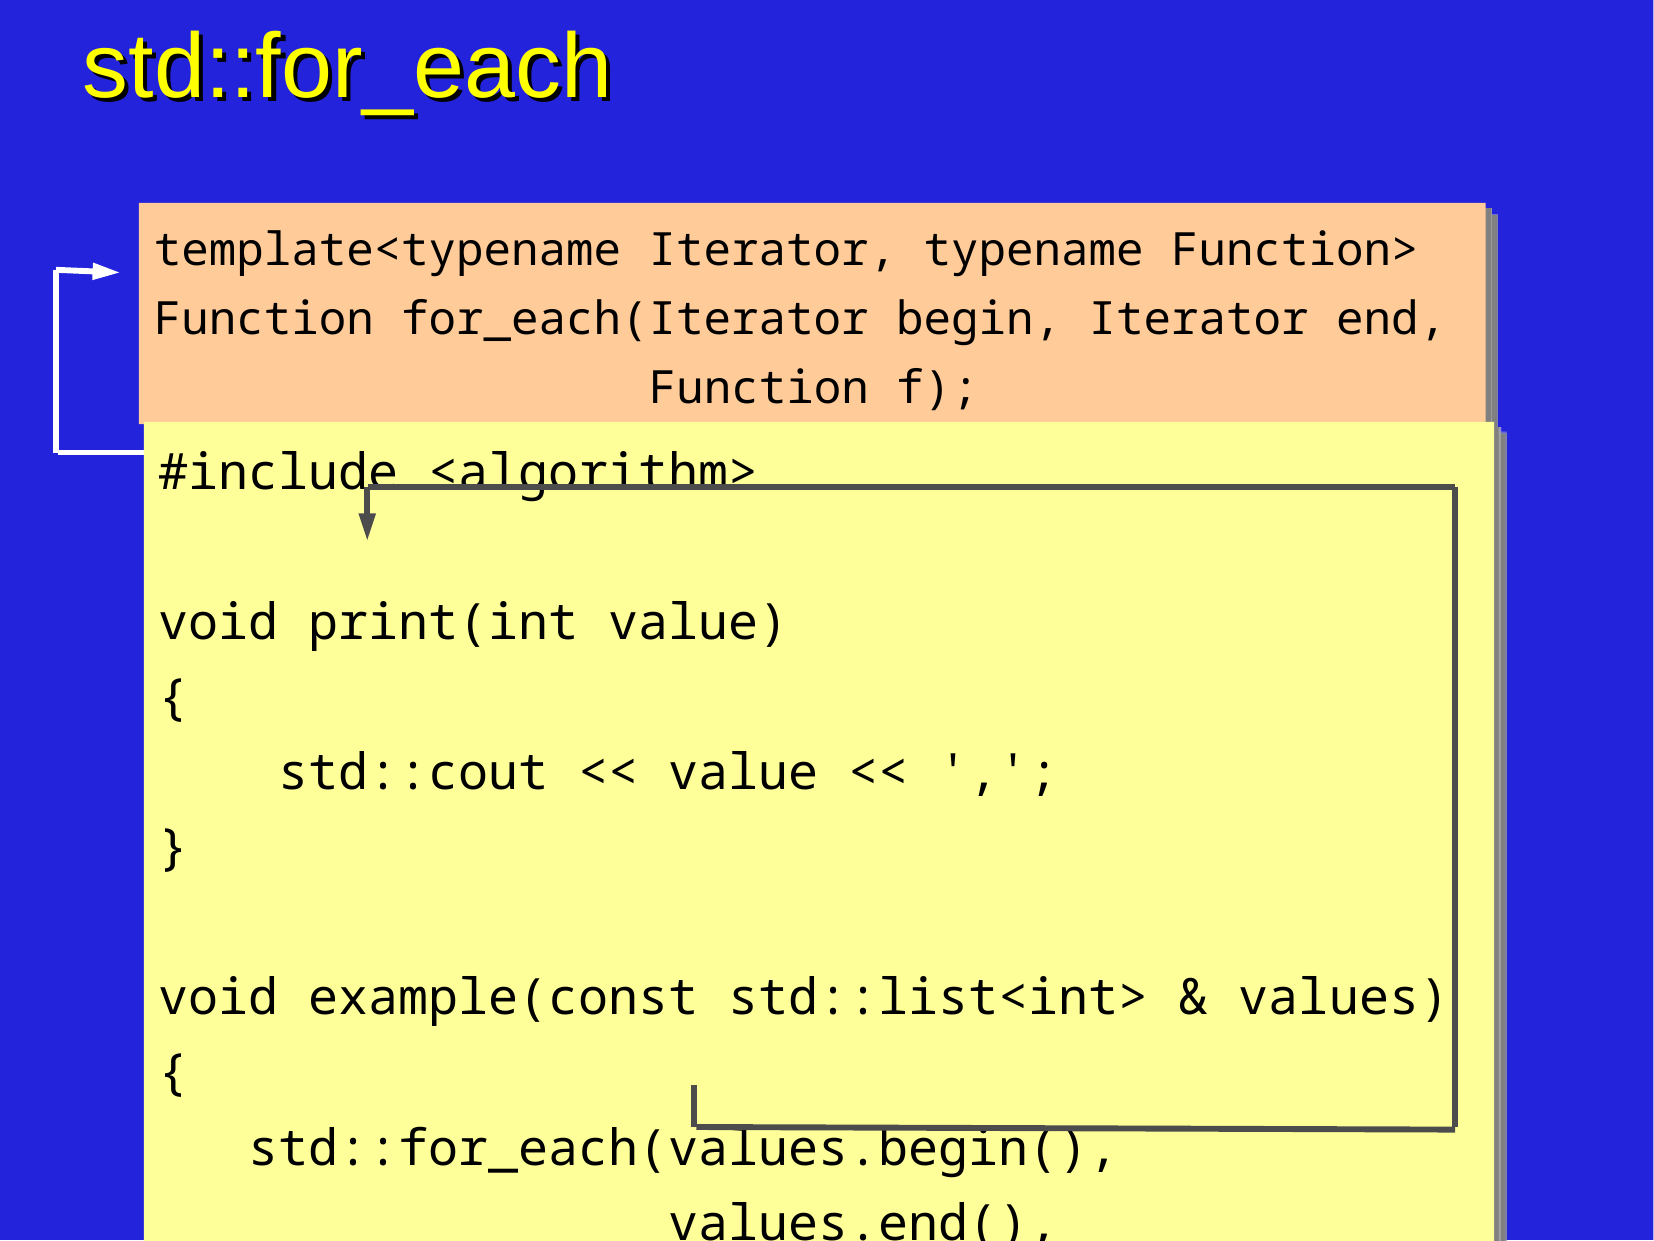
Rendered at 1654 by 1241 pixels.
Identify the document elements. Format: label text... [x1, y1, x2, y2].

text_box #include <algorithm> void print(int value) { std::cout << value << ','; } void example(const std::list<int> & values) { std::for_each(values.begin(), values.end(), print); } [143, 421, 1495, 1241]
title std::for_each [82, 2, 1571, 130]
text_box template<typename Iterator, typename Function> Function for_each(Iterator begin, Iterator end, Function f); [138, 202, 1486, 425]
